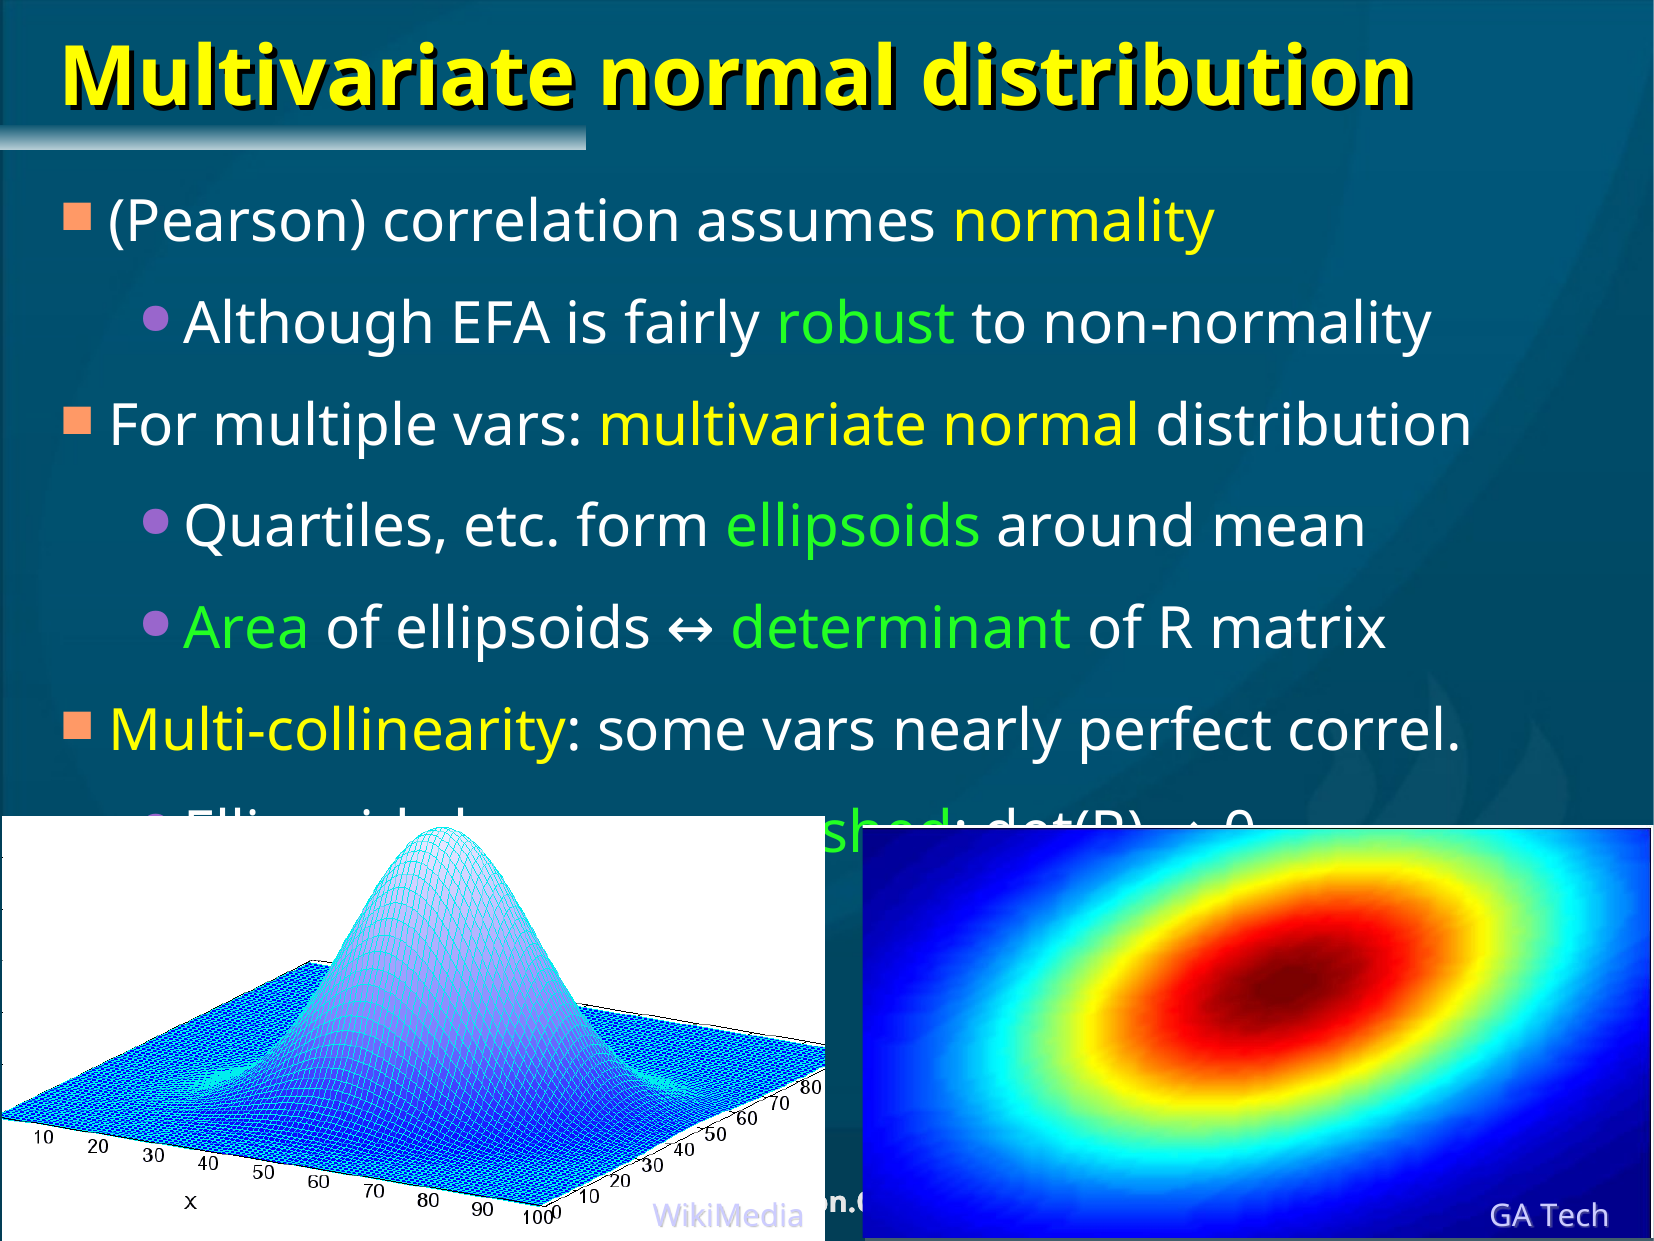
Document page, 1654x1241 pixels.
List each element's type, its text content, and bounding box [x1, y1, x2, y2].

text_box WikiMedia [637, 1188, 828, 1239]
title Multivariate normal distribution [59, 9, 1578, 138]
list (Pearson) correlation assumes normality Although EFA is fairly robust to non-normality For multiple vars: multivariate normal distribution Quartiles, etc. form ellipsoids around mean Area of ellipsoids ↔ determinant of R matrix Multi-collinearity: some vars nearly perfect correl. Ellipsoids become squashed; det(R) → 0 [63, 179, 1597, 810]
picture [862, 810, 1654, 1238]
picture [3, 816, 826, 1241]
text_box GA Tech [1474, 1188, 1643, 1239]
